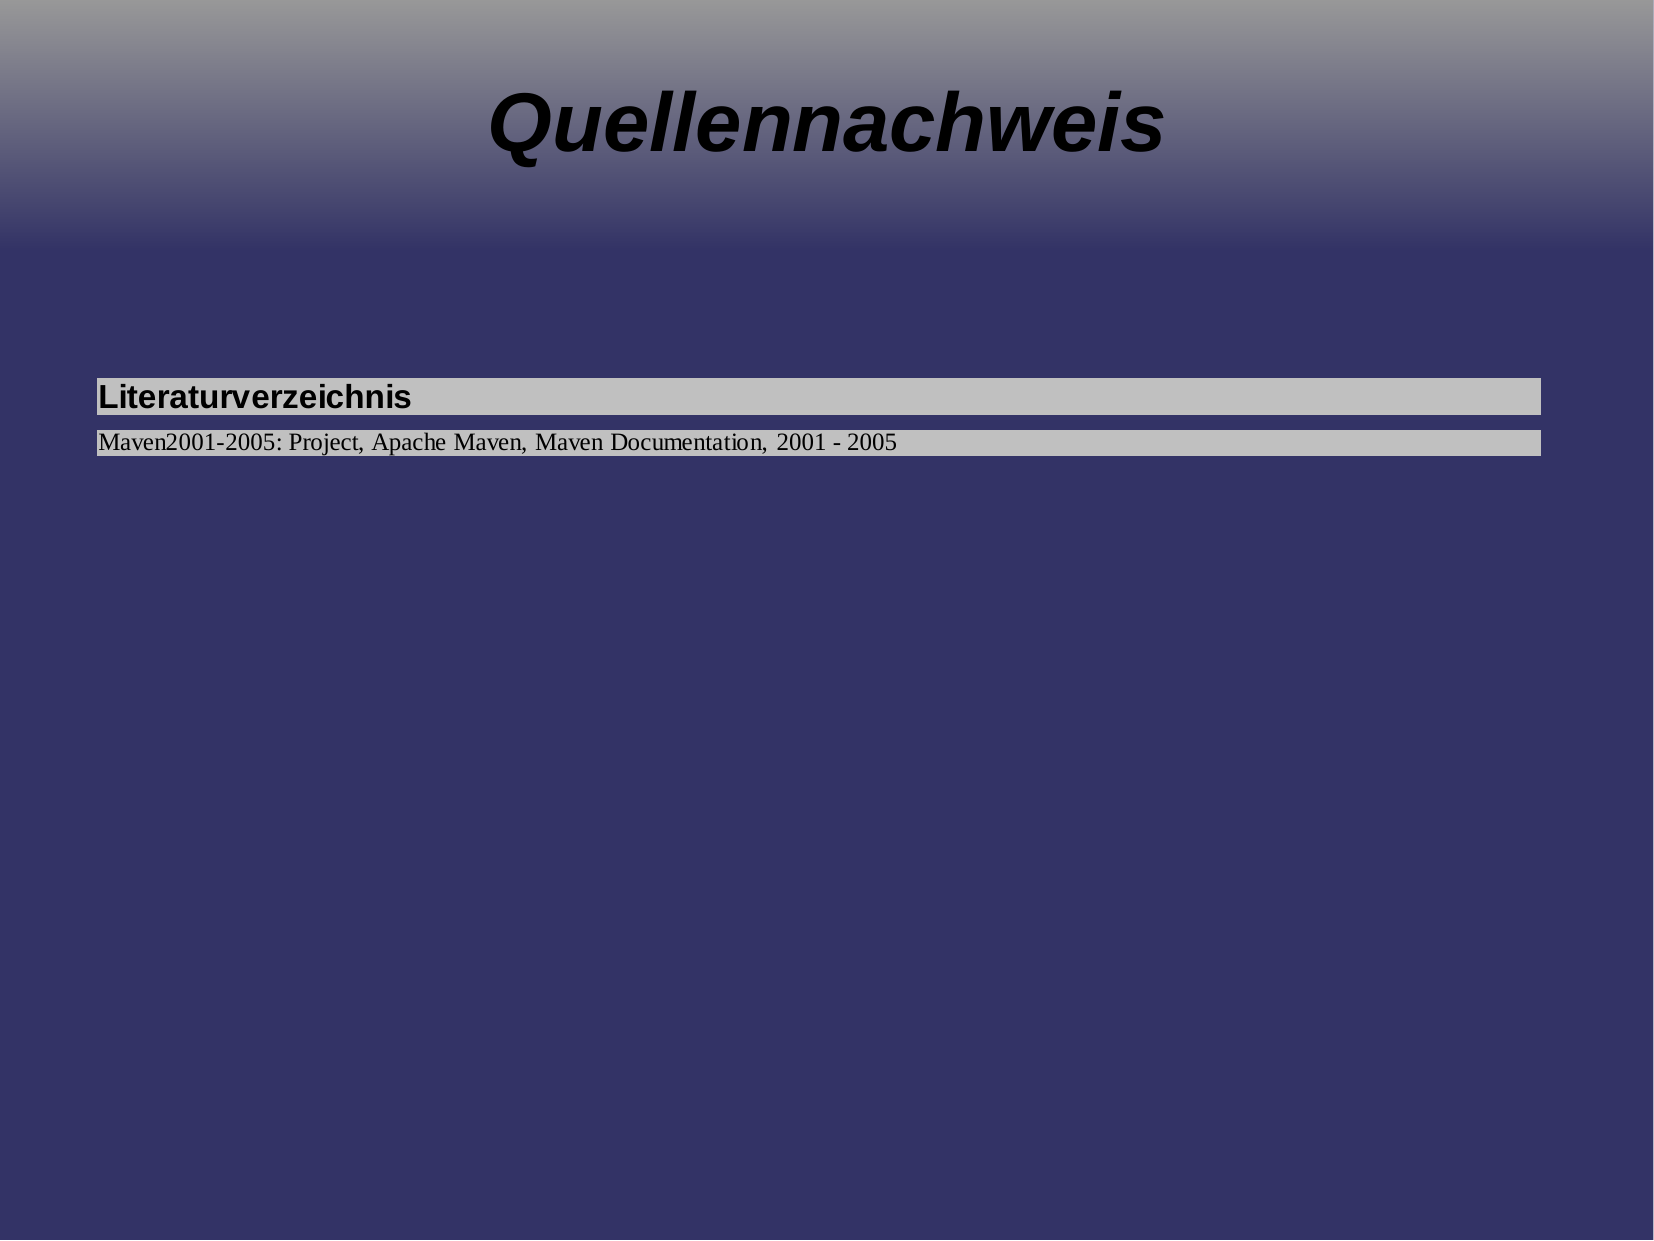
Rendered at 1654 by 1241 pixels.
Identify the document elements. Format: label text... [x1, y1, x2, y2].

title Quellennachweis [121, 19, 1534, 227]
chart [96, 378, 1542, 1150]
